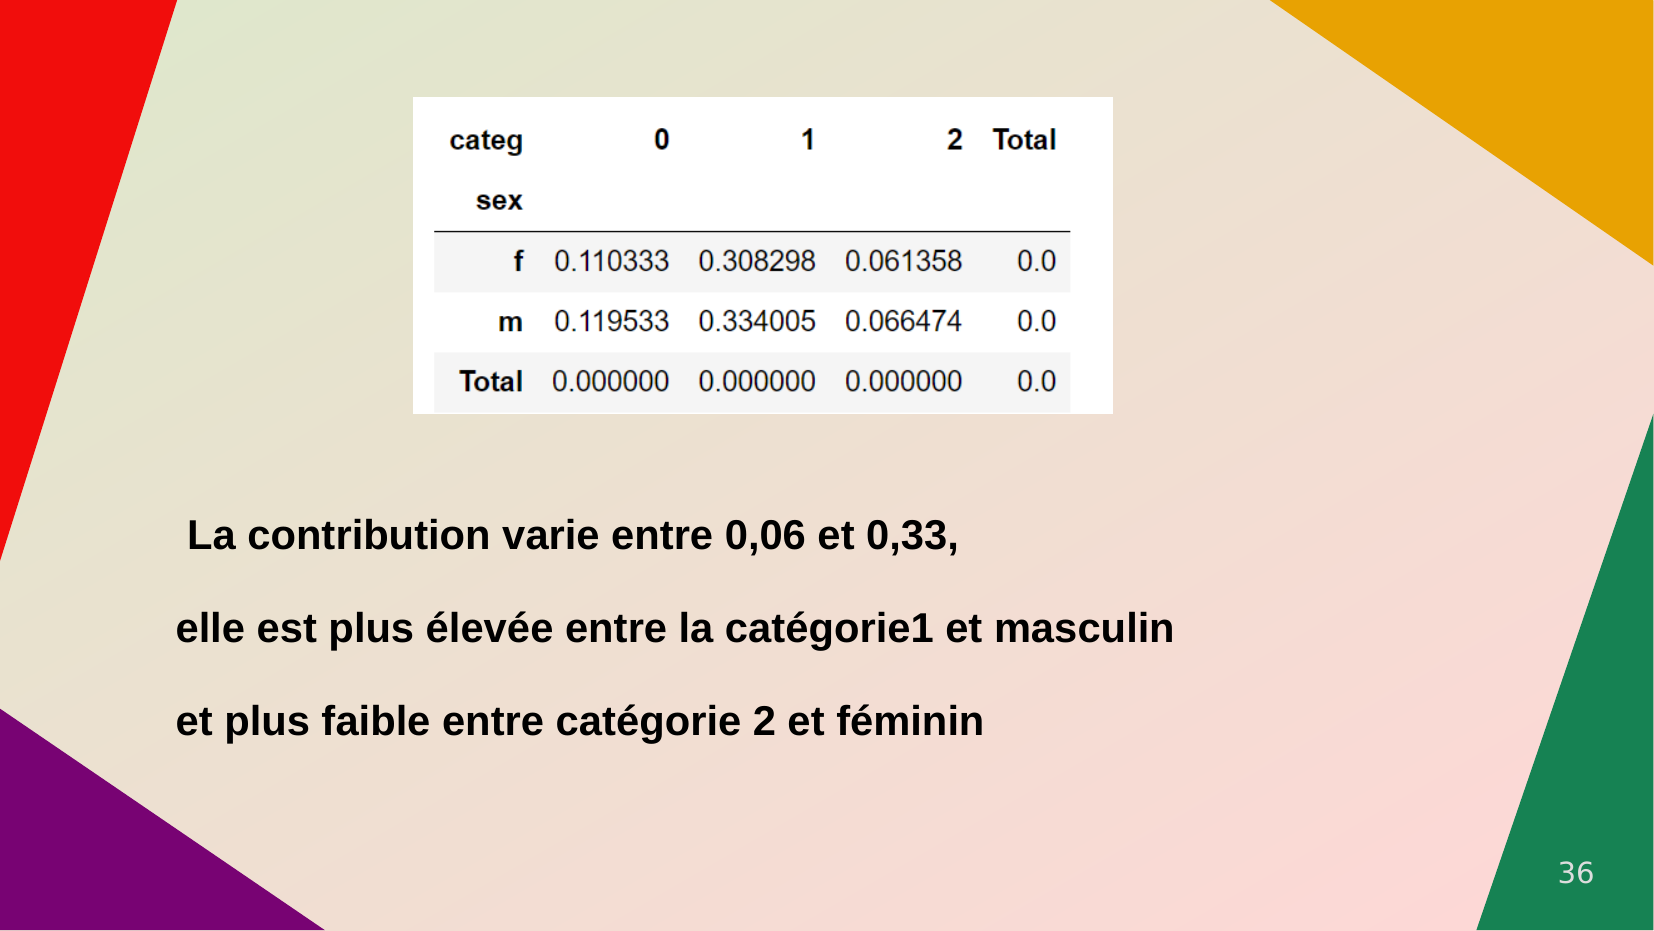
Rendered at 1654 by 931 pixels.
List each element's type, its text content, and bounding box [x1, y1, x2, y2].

subtitle La contribution varie entre 0,06 et 0,33, elle est plus élevée entre la catégorie1 et masculin et plus faible entre catégorie 2 et féminin [118, 44, 1536, 886]
picture [413, 97, 1113, 414]
